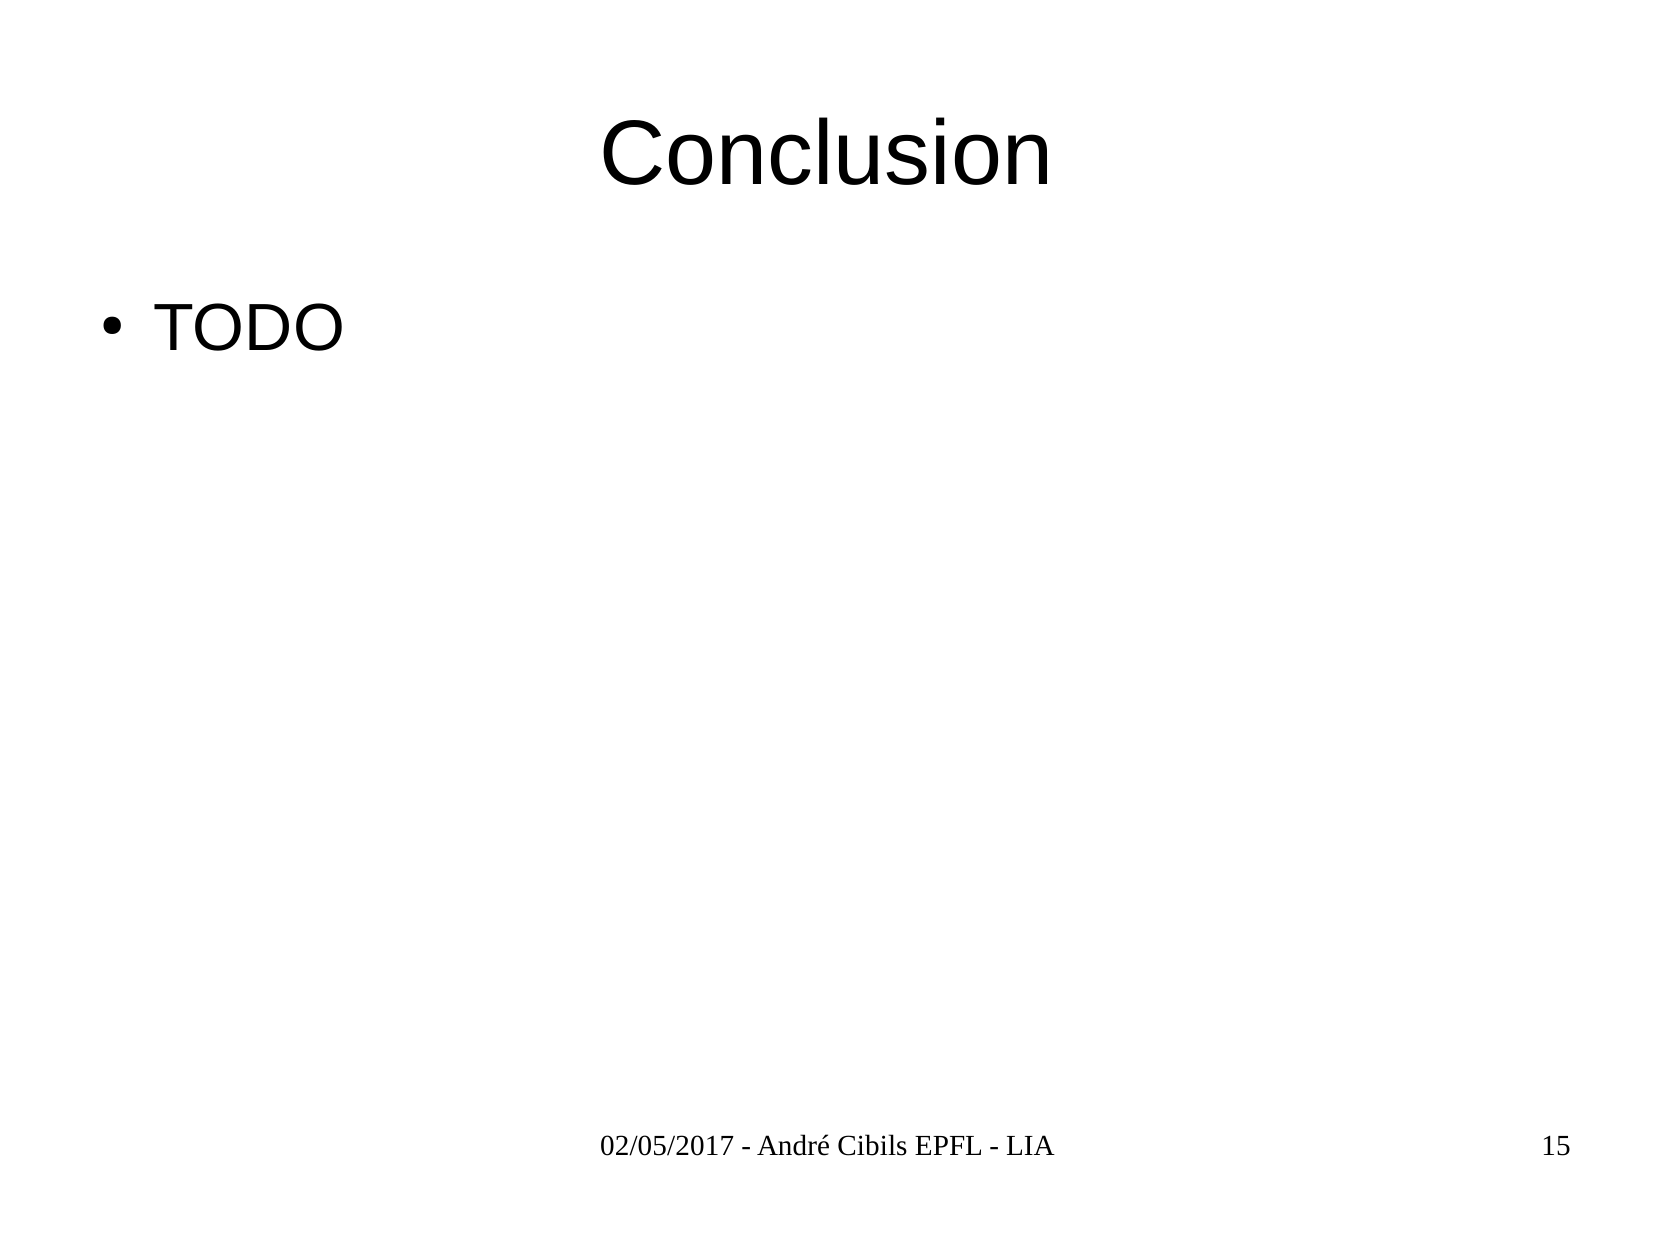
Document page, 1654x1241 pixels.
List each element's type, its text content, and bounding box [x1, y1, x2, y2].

list TODO [82, 290, 809, 1109]
title Conclusion [82, 49, 1571, 257]
